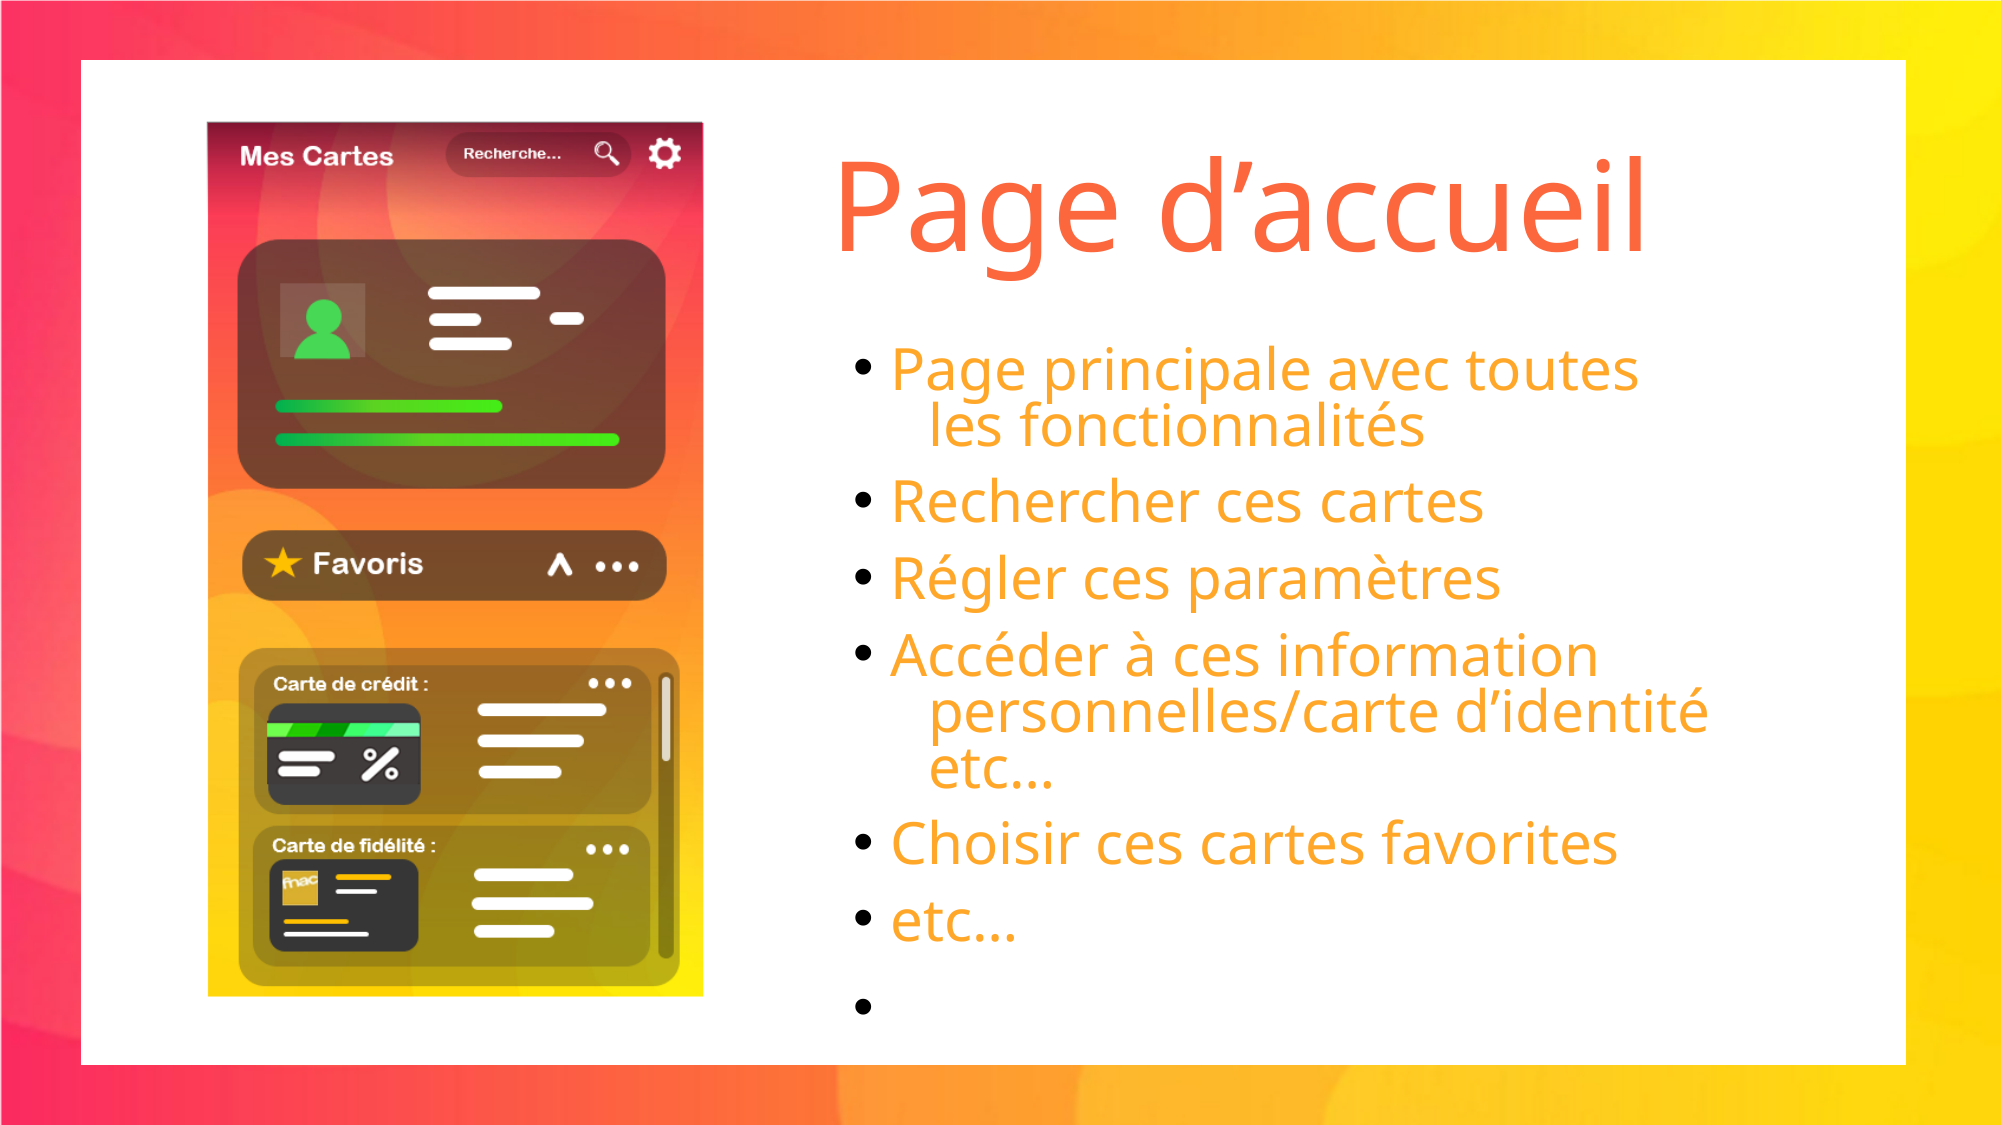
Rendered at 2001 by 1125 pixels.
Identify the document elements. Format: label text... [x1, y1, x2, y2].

text_box Page principale avec toutes les fonctionnalités Rechercher ces cartes Régler ces paramètres Accéder à ces information personnelles/carte d’identité etc… Choisir ces cartes favorites etc… [838, 338, 1744, 966]
text_box [81, 60, 1906, 1065]
picture [0, 0, 2000, 1125]
text_box Page d’accueil [815, 118, 1829, 286]
